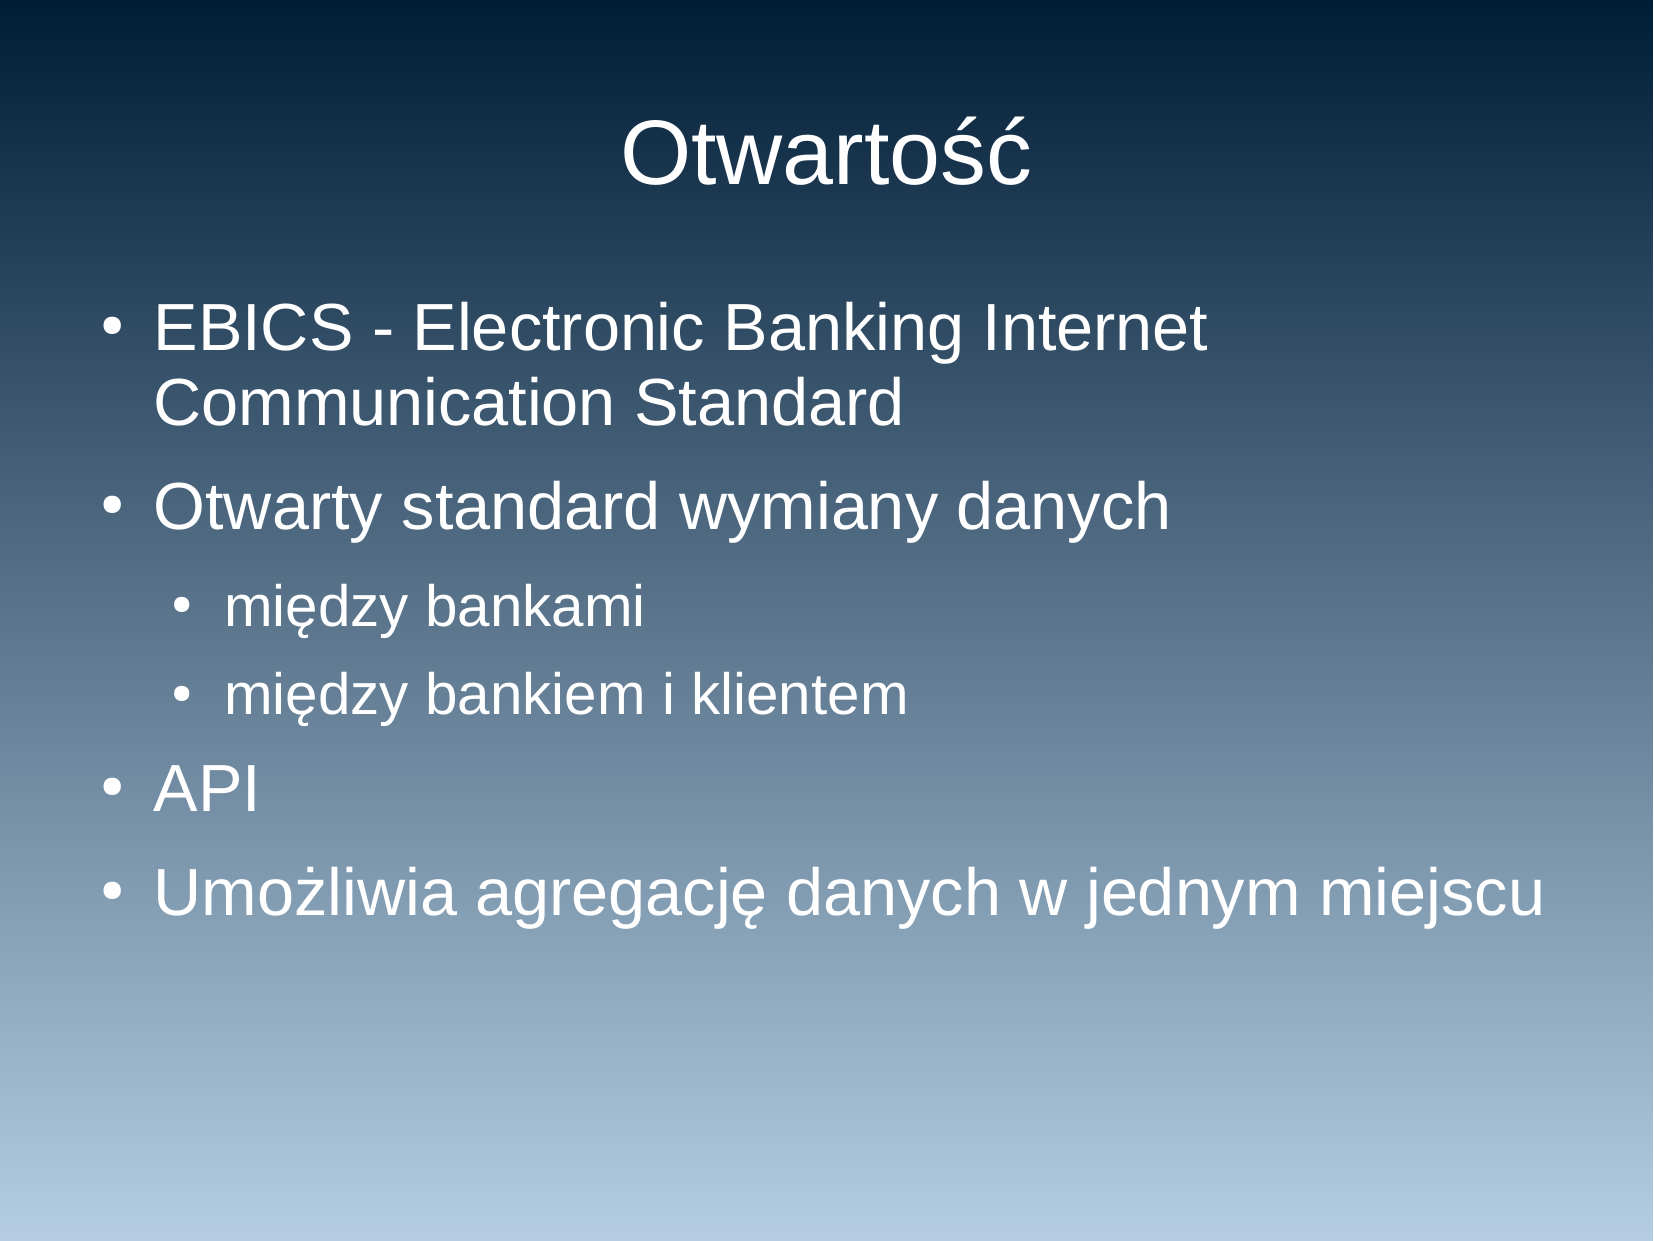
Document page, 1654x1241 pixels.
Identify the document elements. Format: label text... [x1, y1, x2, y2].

list EBICS - Electronic Banking Internet Communication Standard Otwarty standard wymiany danych między bankami między bankiem i klientem API Umożliwia agregację danych w jednym miejscu [82, 290, 1571, 1109]
title Otwartość [82, 49, 1571, 257]
